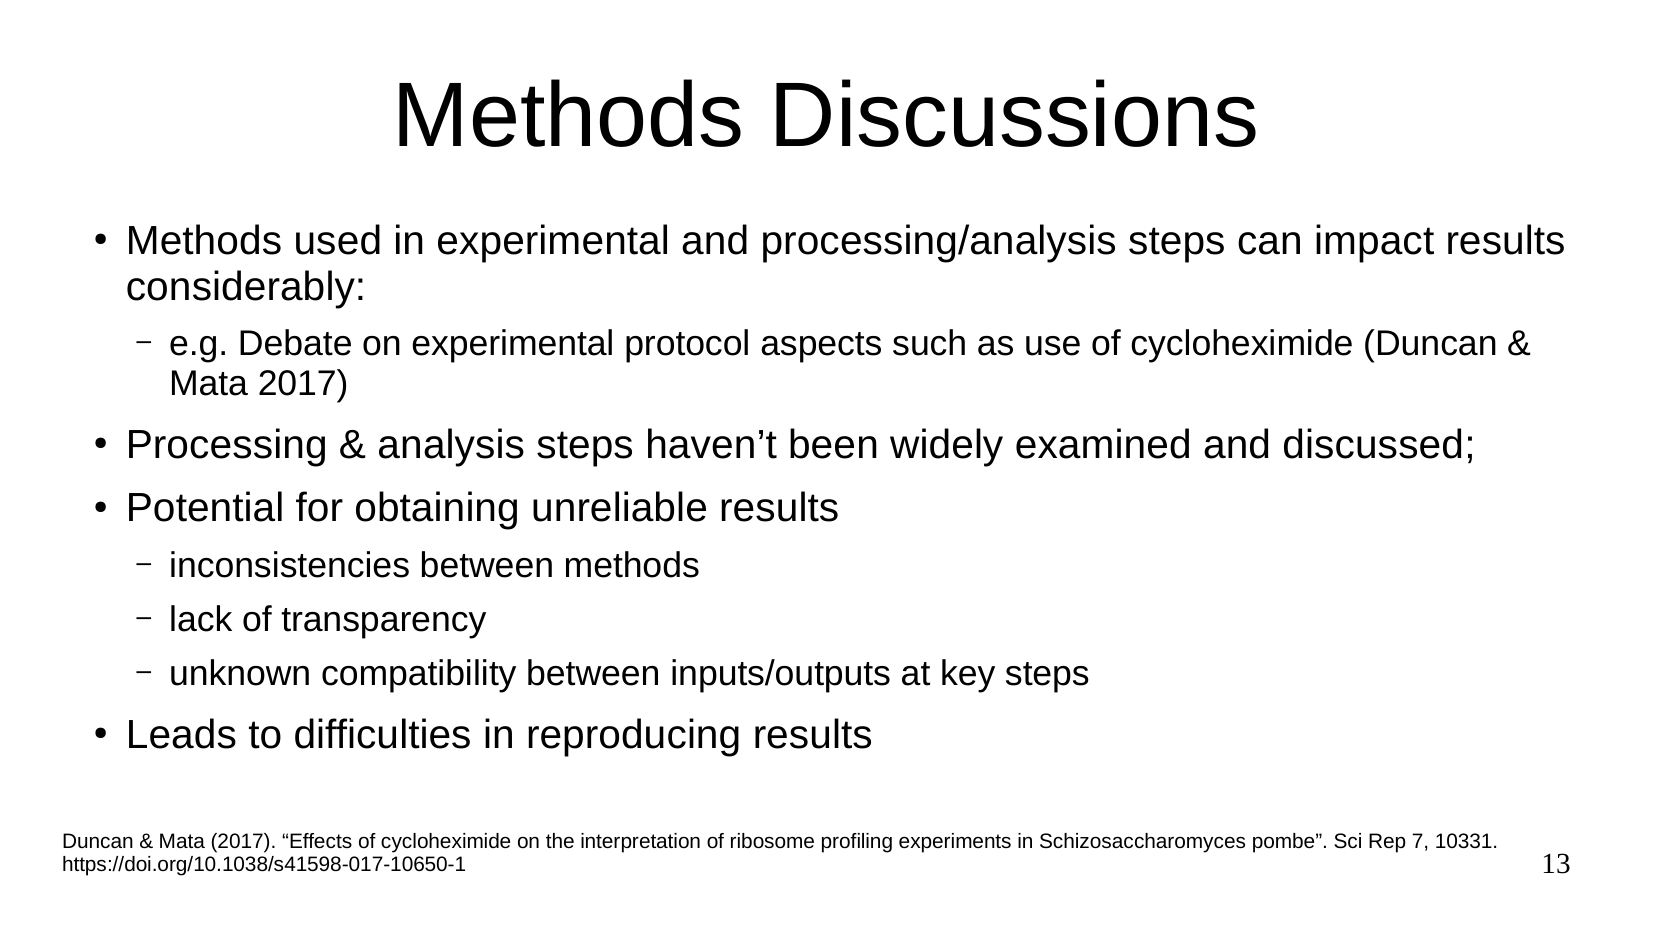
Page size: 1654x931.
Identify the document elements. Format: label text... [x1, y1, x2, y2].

list Methods used in experimental and processing/analysis steps can impact results considerably: e.g. Debate on experimental protocol aspects such as use of cycloheximide (Duncan & Mata 2017) Processing & analysis steps haven’t been widely examined and discussed; Potential for obtaining unreliable results inconsistencies between methods lack of transparency unknown compatibility between inputs/outputs at key steps Leads to difficulties in reproducing results [82, 217, 1571, 758]
text_box Duncan & Mata (2017). “Effects of cycloheximide on the interpretation of ribosome profiling experiments in Schizosaccharomyces pombe”. Sci Rep 7, 10331. https://doi.org/10.1038/s41598-017-10650-1 [47, 822, 1615, 910]
title Methods Discussions [82, 37, 1571, 193]
